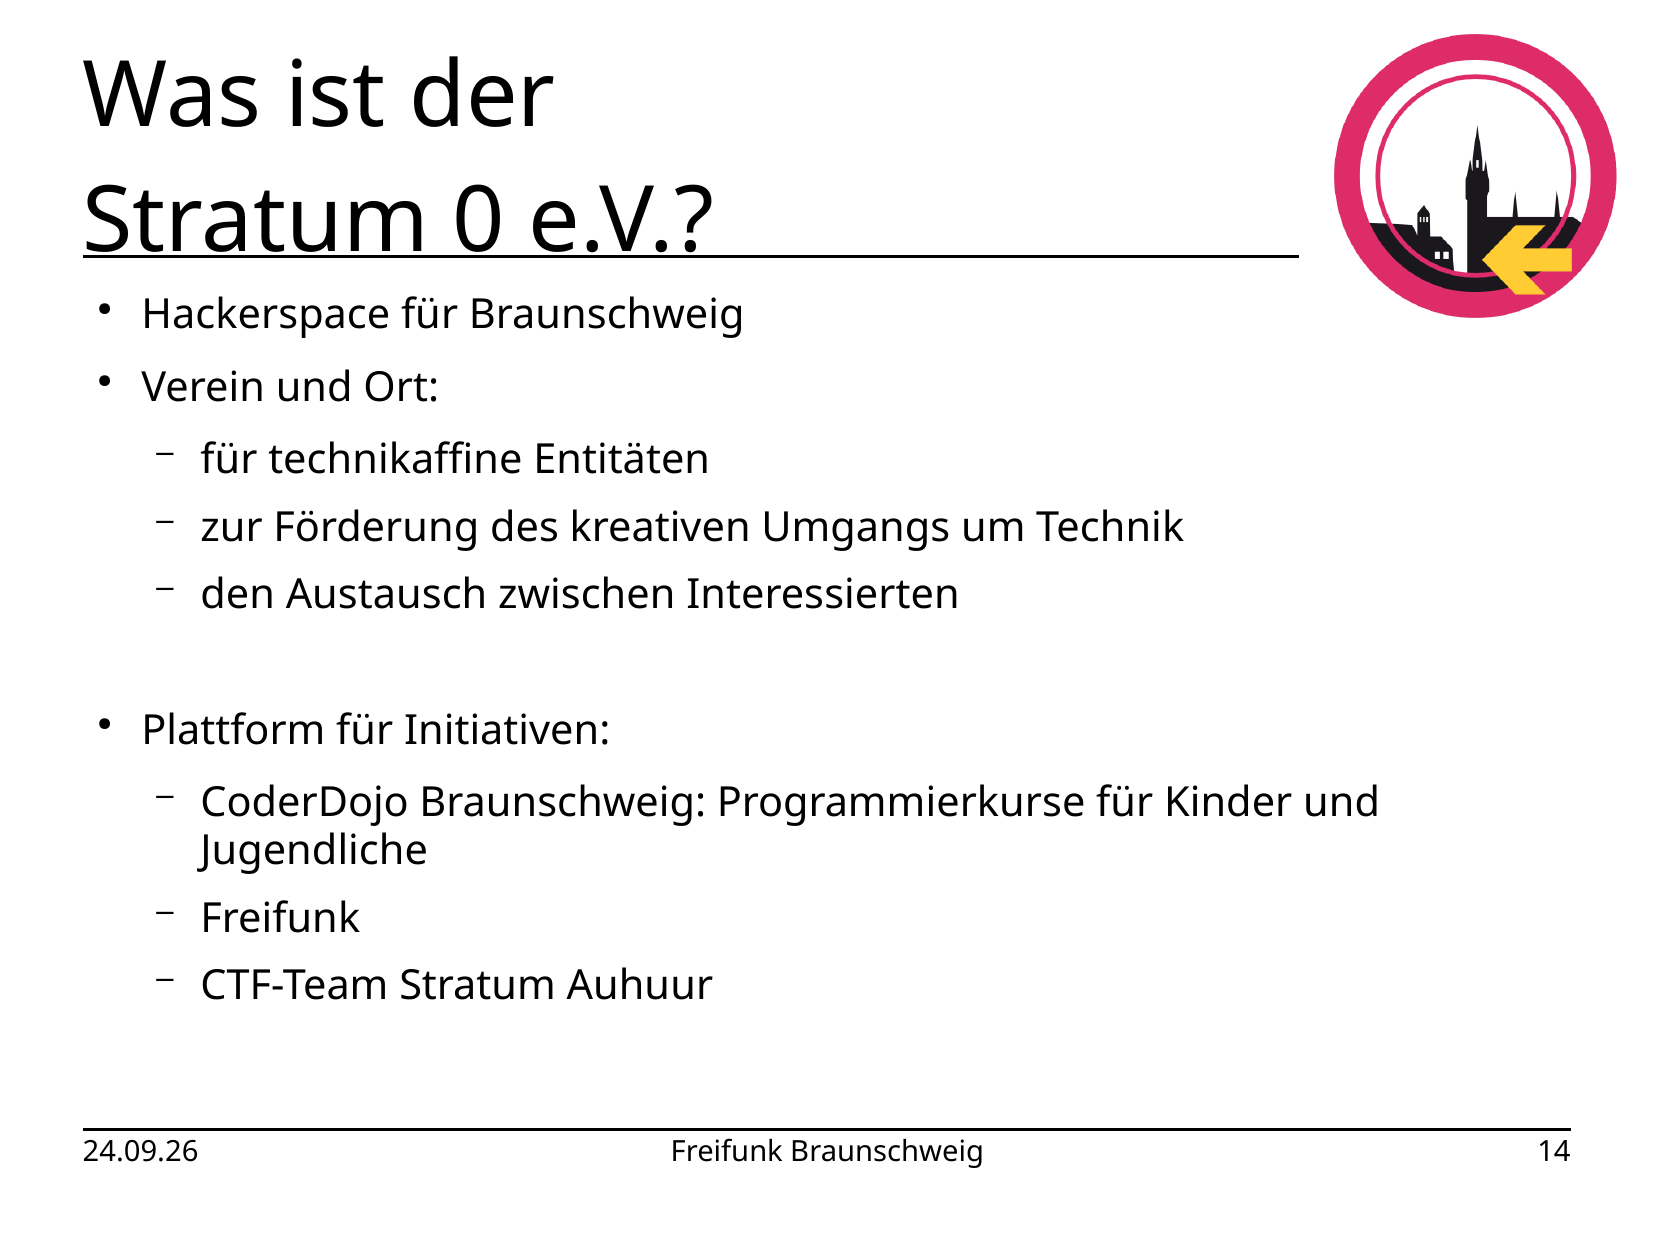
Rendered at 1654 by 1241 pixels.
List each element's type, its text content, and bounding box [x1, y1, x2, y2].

list Hackerspace für Braunschweig Verein und Ort: für technikaffine Entitäten zur Förderung des kreativen Umgangs um Technik den Austausch zwischen Interessierten Plattform für Initiativen: CoderDojo Braunschweig: Programmierkurse für Kinder und Jugendliche Freifunk CTF-Team Stratum Auhuur [82, 290, 1538, 1010]
picture [1331, 32, 1619, 319]
title Was ist der Stratum 0 e.V.? [82, 45, 1300, 261]
